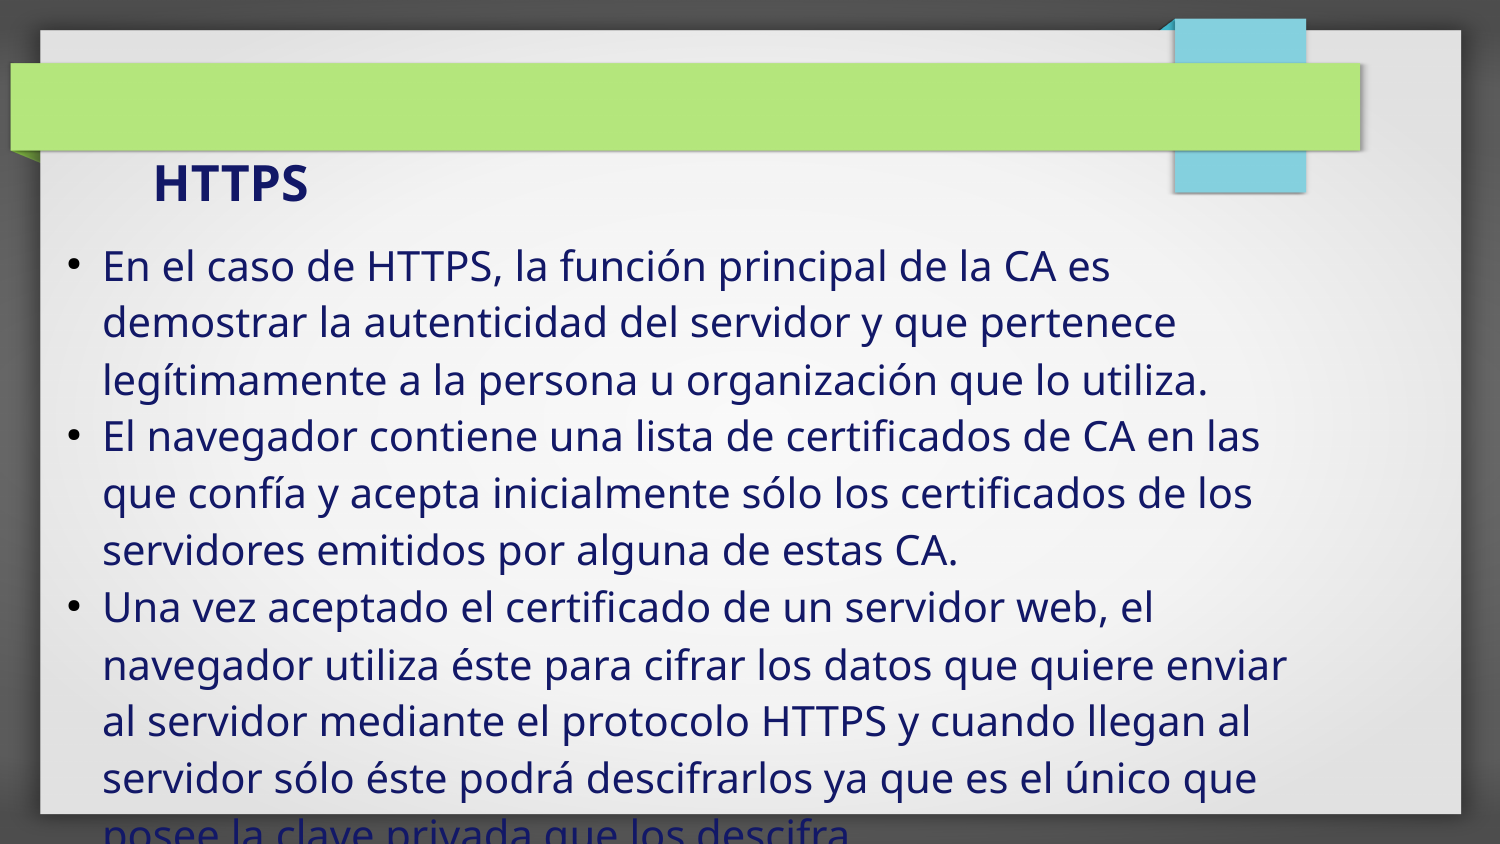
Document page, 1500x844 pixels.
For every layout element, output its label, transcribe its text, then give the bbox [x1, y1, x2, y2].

picture [0, 0, 1500, 844]
text_box En el caso de HTTPS, la función principal de la CA es demostrar la autenticidad del servidor y que pertenece legítimamente a la persona u organización que lo utiliza. El navegador contiene una lista de certificados de CA en las que confía y acepta inicialmente sólo los certificados de los servidores emitidos por alguna de estas CA. Una vez aceptado el certificado de un servidor web, el navegador utiliza éste para cifrar los datos que quiere enviar al servidor mediante el protocolo HTTPS y cuando llegan al servidor sólo éste podrá descifrarlos ya que es el único que posee la clave privada que los descifra. [66, 236, 1323, 844]
title HTTPS [137, 146, 1011, 227]
